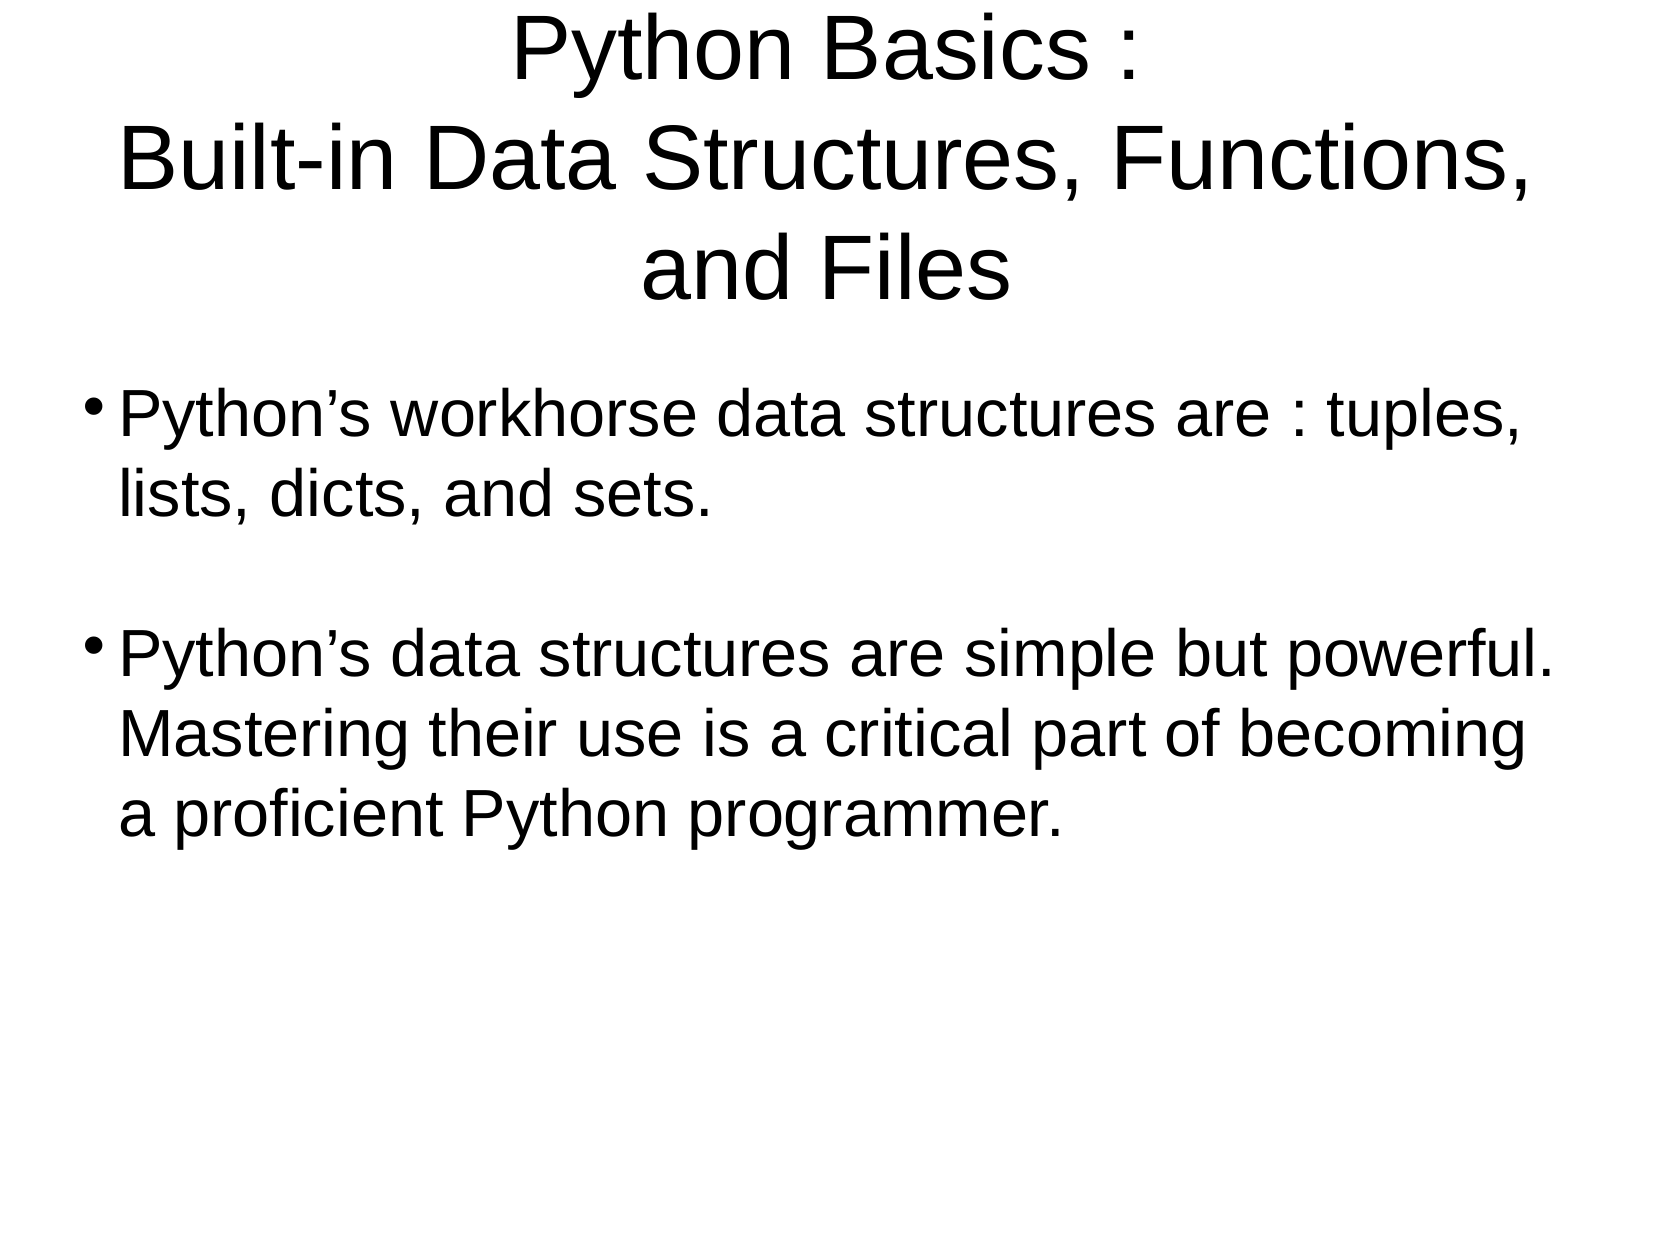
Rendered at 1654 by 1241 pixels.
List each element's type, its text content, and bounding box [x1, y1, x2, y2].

text_box Python Basics : Built-in Data Structures, Functions, and Files [82, 49, 1571, 257]
text_box Python’s workhorse data structures are : tuples, lists, dicts, and sets. Python’s data structures are simple but powerful. Mastering their use is a critical part of becoming a proficient Python programmer. [82, 290, 1571, 1010]
